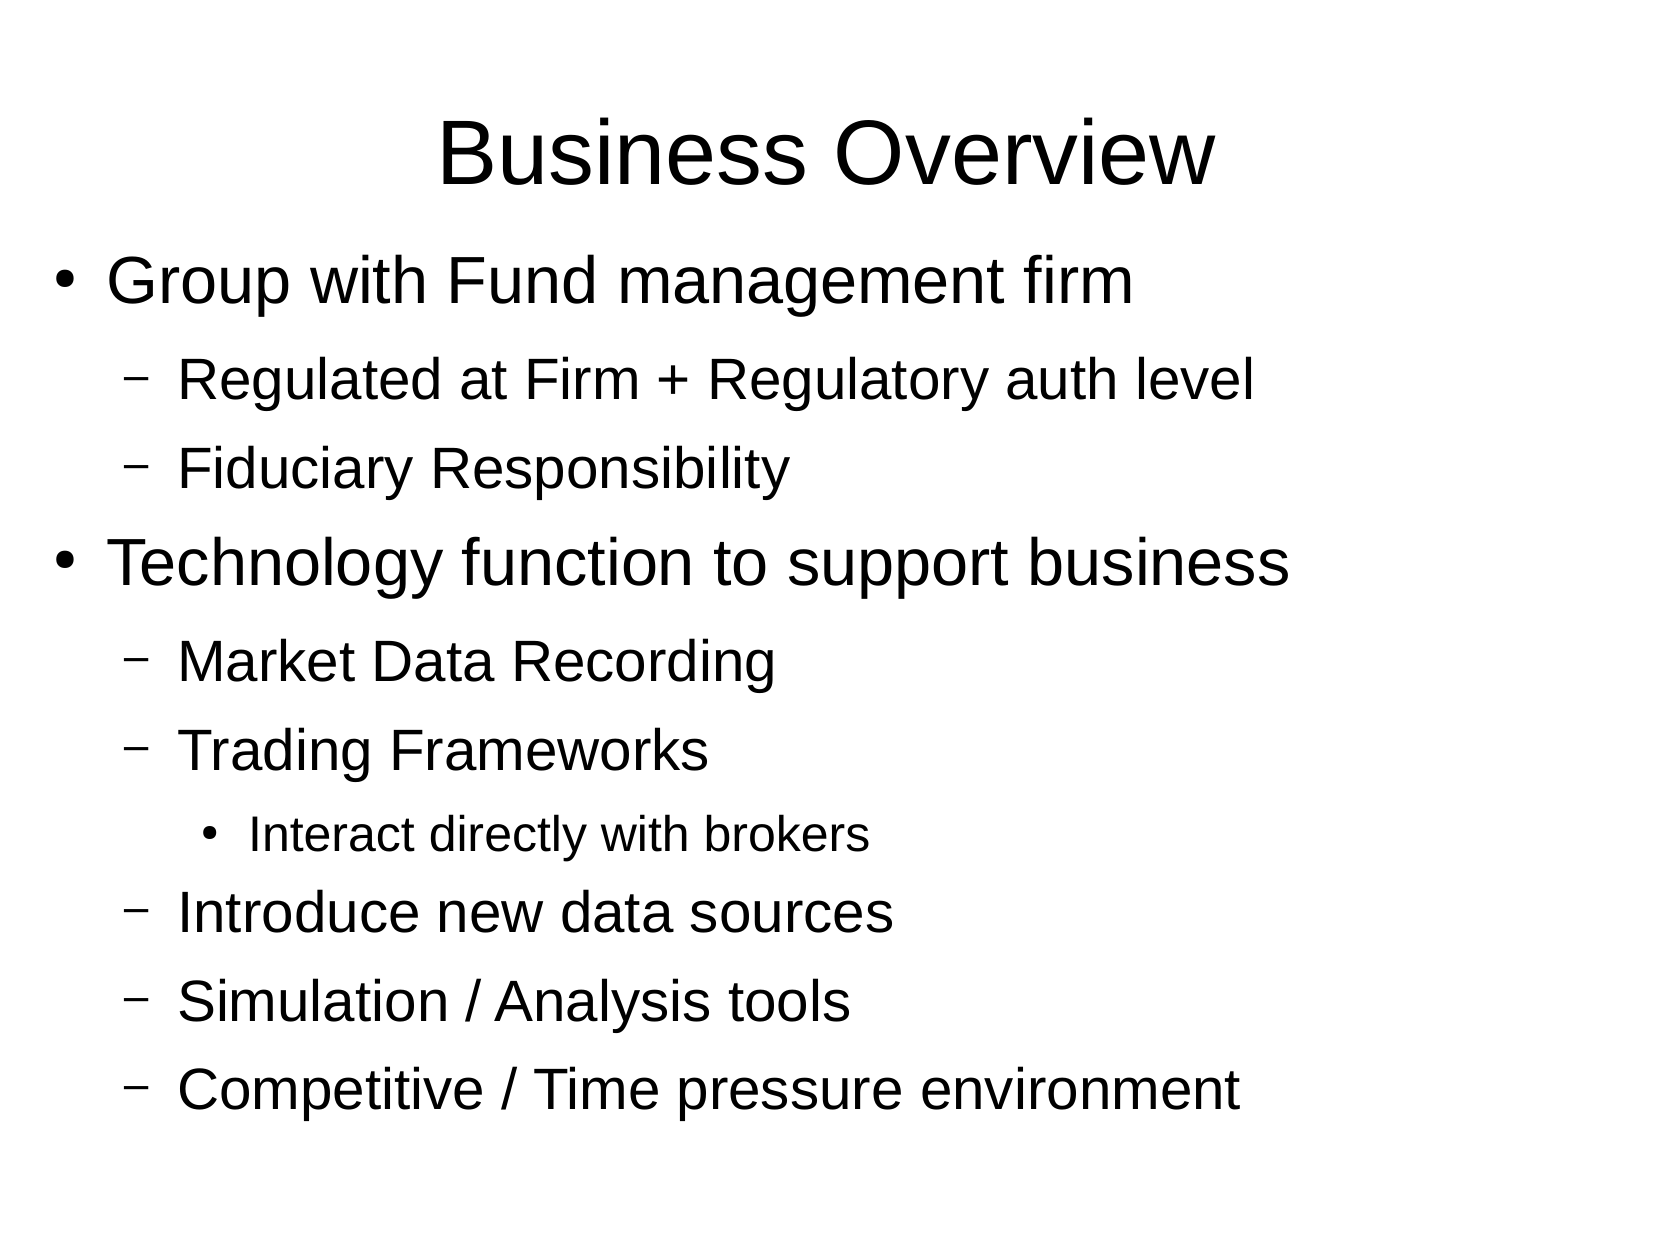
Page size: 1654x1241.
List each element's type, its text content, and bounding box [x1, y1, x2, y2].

list Group with Fund management firm Regulated at Firm + Regulatory auth level Fiduciary Responsibility Technology function to support business Market Data Recording Trading Frameworks Interact directly with brokers Introduce new data sources Simulation / Analysis tools Competitive / Time pressure environment [35, 242, 1607, 1158]
title Business Overview [82, 49, 1571, 242]
